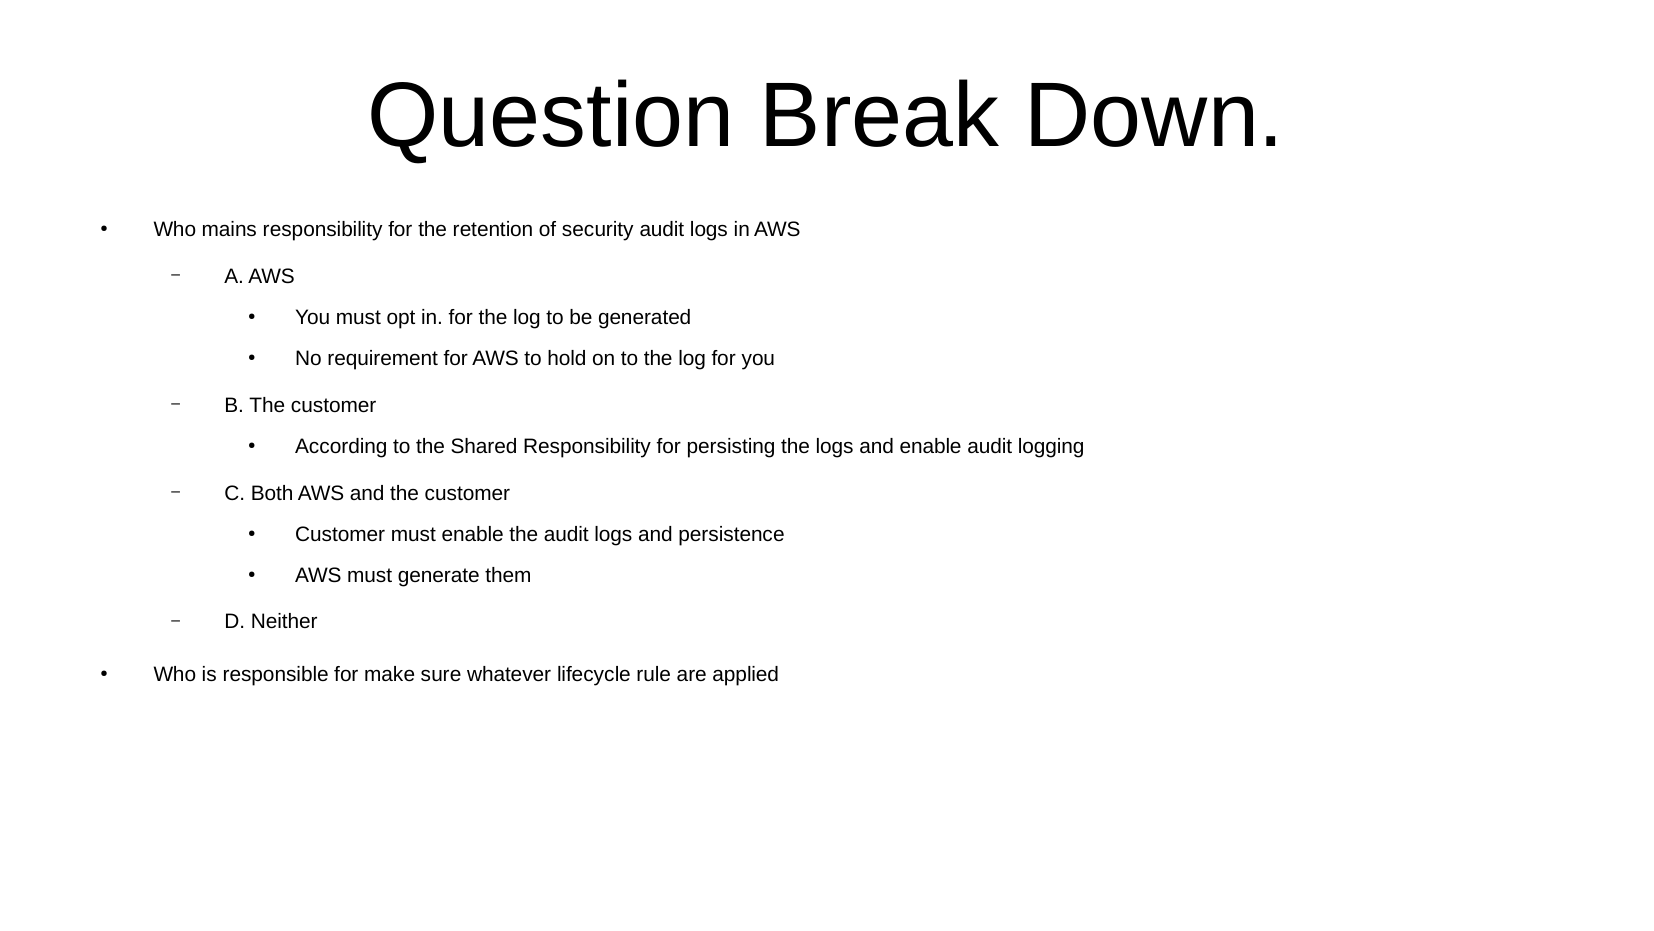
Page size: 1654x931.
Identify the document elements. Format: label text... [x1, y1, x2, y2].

list Who mains responsibility for the retention of security audit logs in AWS A. AWS You must opt in. for the log to be generated No requirement for AWS to hold on to the log for you B. The customer According to the Shared Responsibility for persisting the logs and enable audit logging C. Both AWS and the customer Customer must enable the audit logs and persistence AWS must generate them D. Neither Who is responsible for make sure whatever lifecycle rule are applied [82, 217, 1606, 901]
title Question Break Down. [82, 37, 1571, 193]
